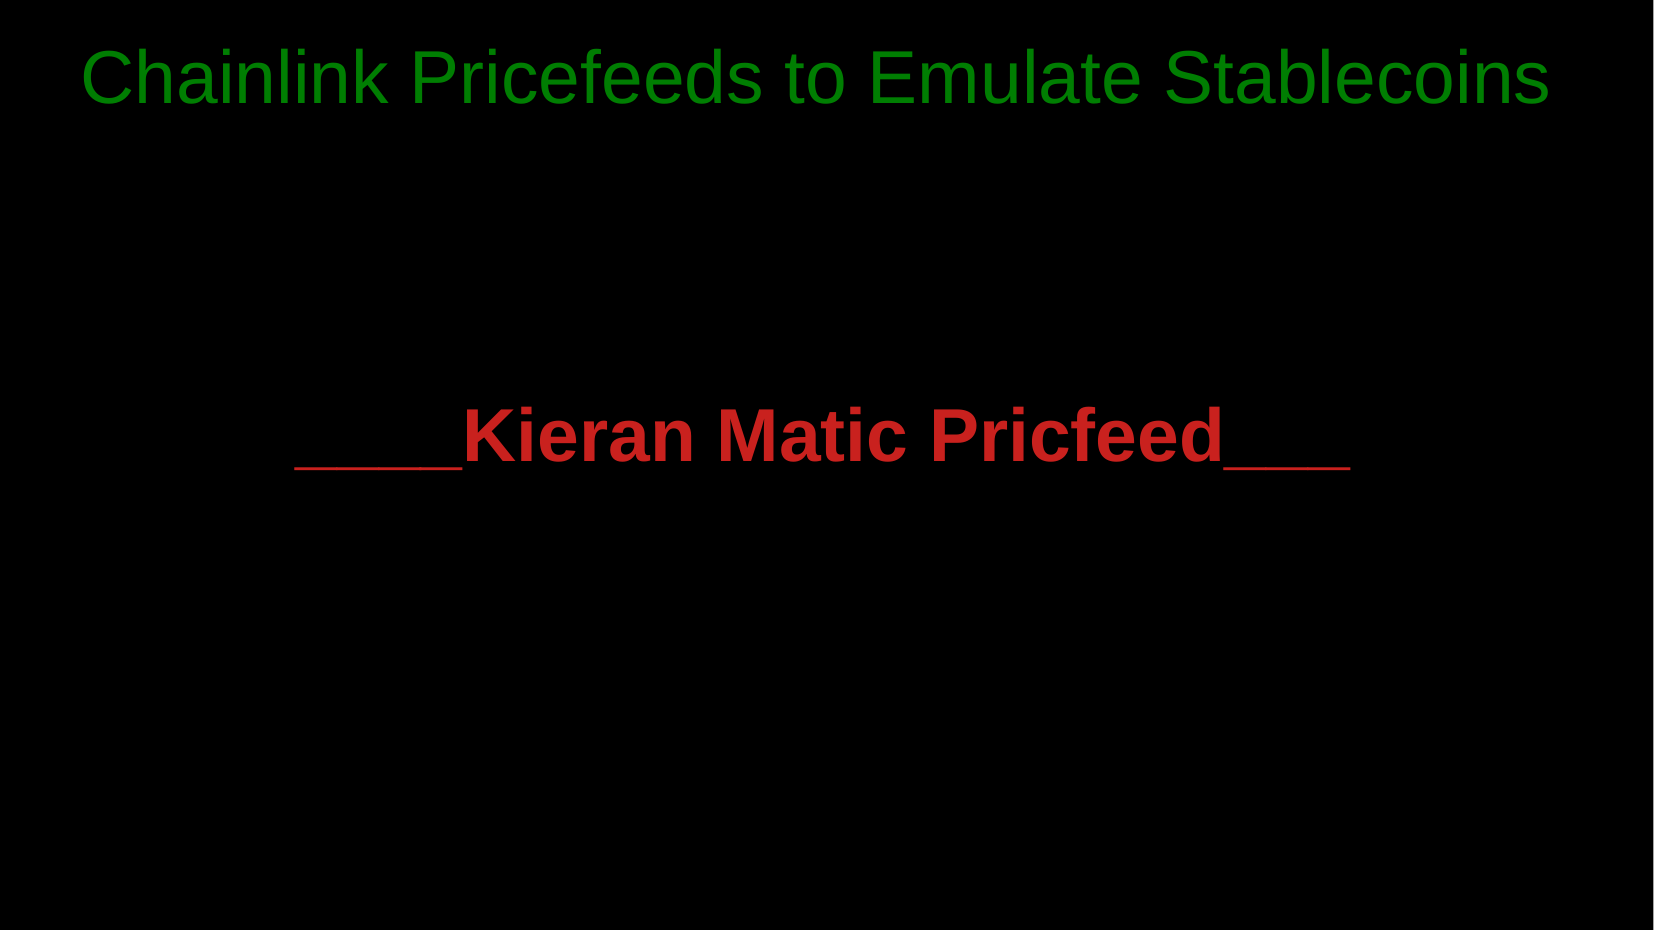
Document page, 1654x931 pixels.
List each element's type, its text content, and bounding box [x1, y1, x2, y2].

title ____Kieran Matic Pricfeed___ [0, 330, 1651, 541]
title Chainlink Pricefeeds to Emulate Stablecoins [0, 0, 1654, 156]
